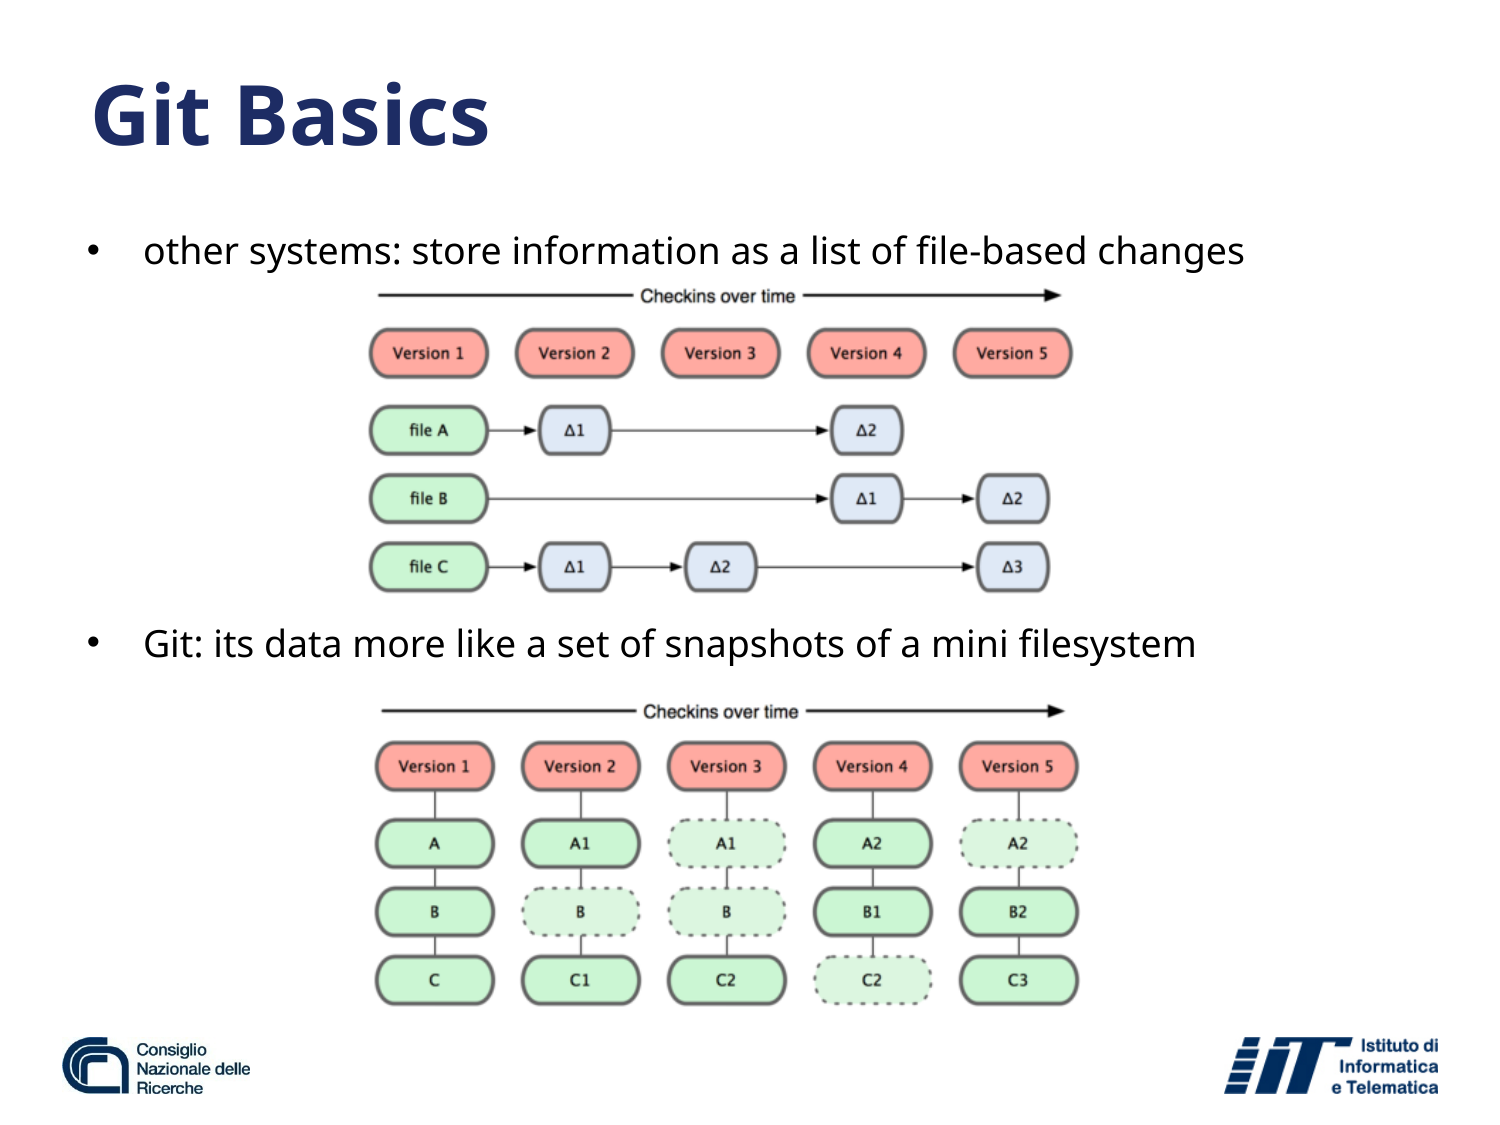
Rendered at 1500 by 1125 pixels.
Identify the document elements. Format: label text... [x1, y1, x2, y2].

title Git Basics [74, 45, 1449, 180]
picture [372, 692, 1081, 1008]
picture [1224, 1037, 1438, 1094]
list other systems: store information as a list of file-based changes Git: its data more like a set of snapshots of a mini filesystem [71, 228, 1422, 1022]
picture [62, 1037, 250, 1094]
picture [366, 277, 1075, 594]
